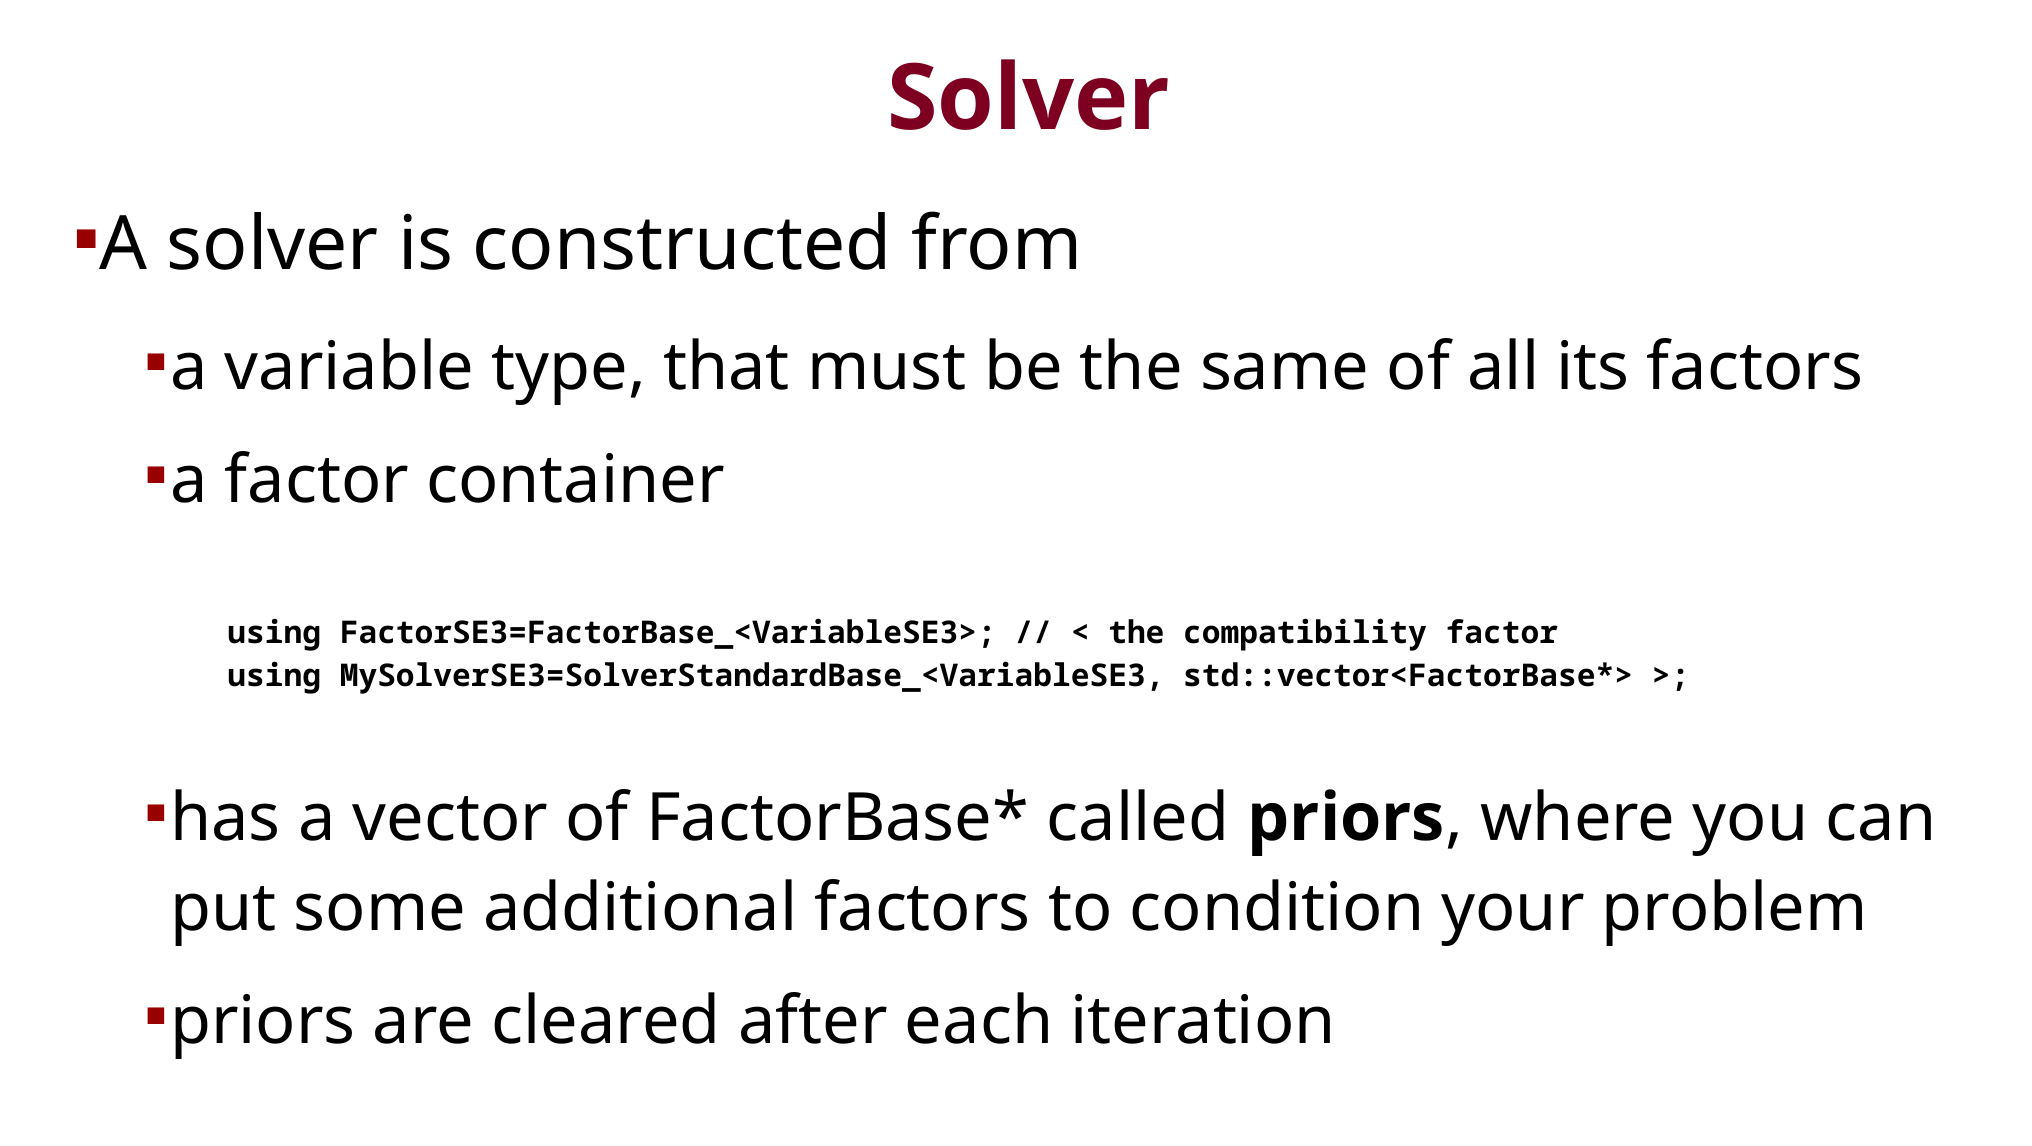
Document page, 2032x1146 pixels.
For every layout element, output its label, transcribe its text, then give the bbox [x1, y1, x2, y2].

text_box using FactorSE3=FactorBase_<VariableSE3>; // < the compatibility factor using MySolverSE3=SolverStandardBase_<VariableSE3, std::vector<FactorBase*> >; [212, 602, 1772, 697]
title Solver [37, 10, 2020, 178]
list A solver is constructed from a variable type, that must be the same of all its factors a factor container has a vector of FactorBase* called priors, where you can put some additional factors to condition your problem priors are cleared after each iteration [59, 188, 1985, 1111]
